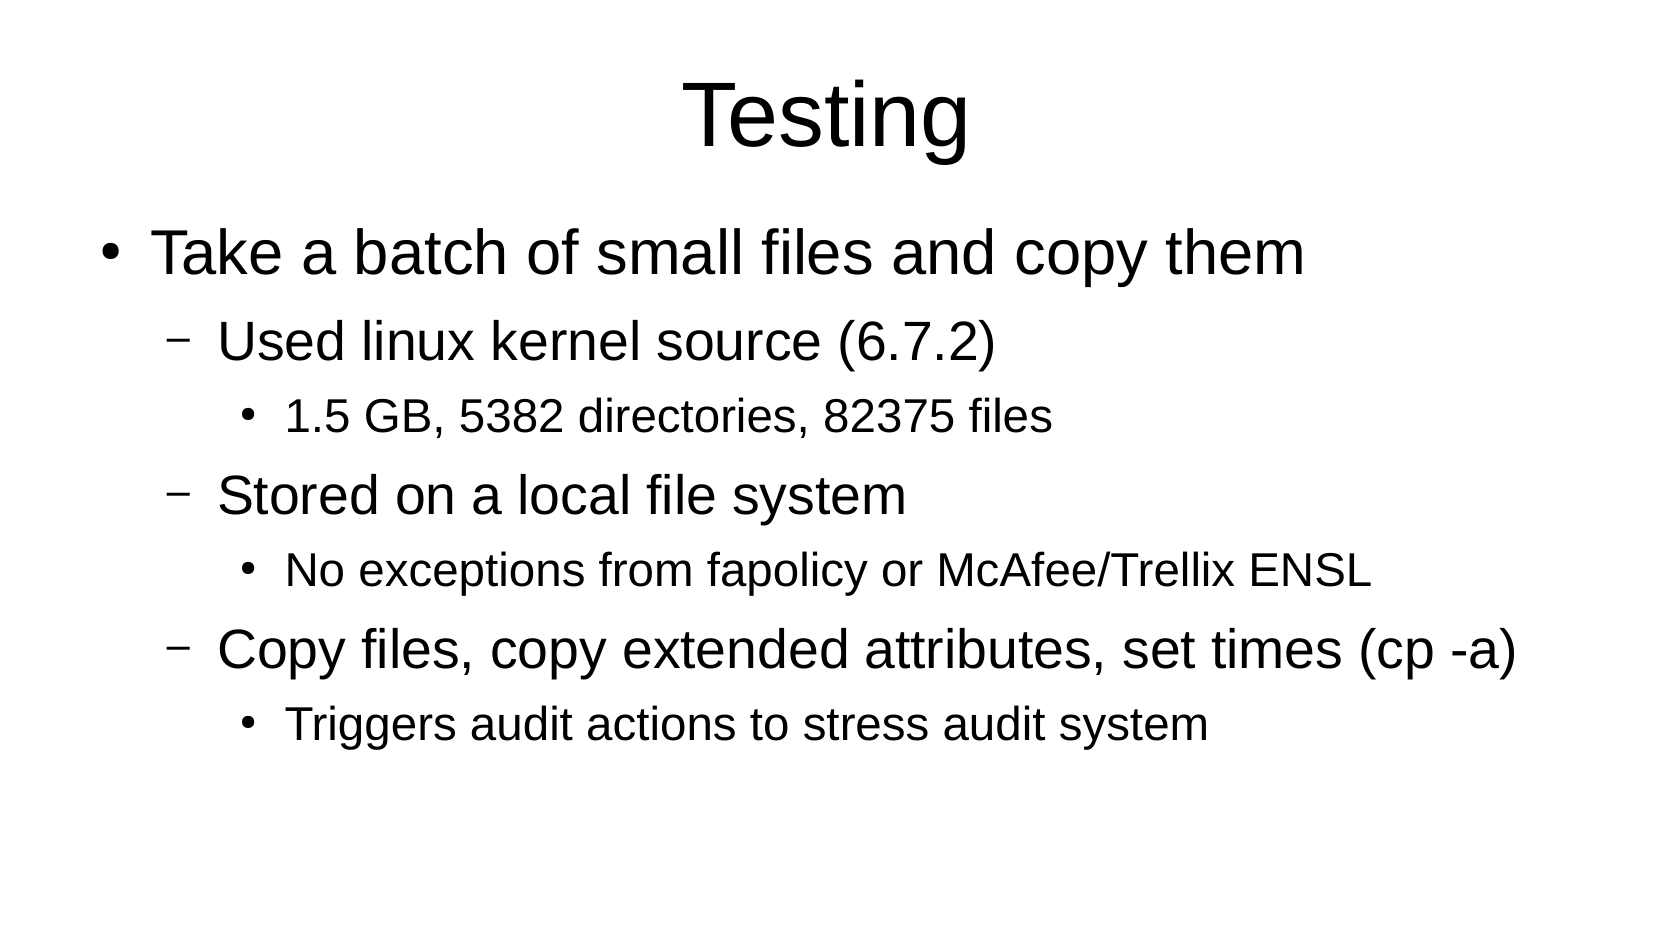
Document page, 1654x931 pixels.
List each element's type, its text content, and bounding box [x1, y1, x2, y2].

title Testing [82, 37, 1571, 193]
list Take a batch of small files and copy them Used linux kernel source (6.7.2) 1.5 GB, 5382 directories, 82375 files Stored on a local file system No exceptions from fapolicy or McAfee/Trellix ENSL Copy files, copy extended attributes, set times (cp -a) Triggers audit actions to stress audit system [82, 217, 1571, 758]
